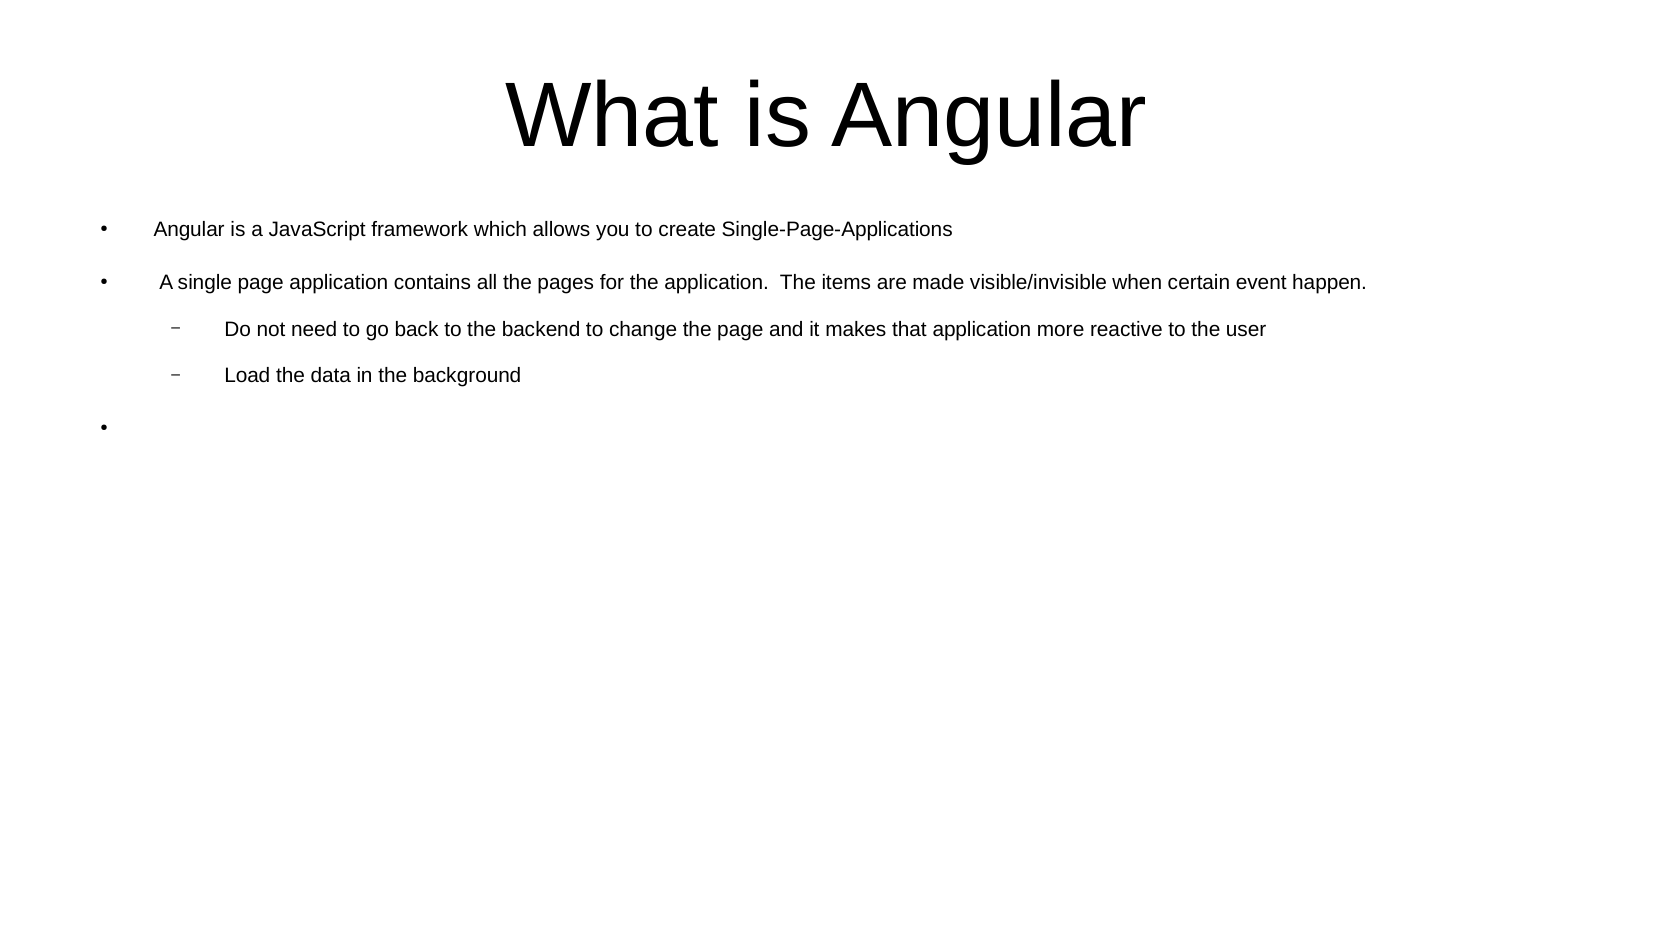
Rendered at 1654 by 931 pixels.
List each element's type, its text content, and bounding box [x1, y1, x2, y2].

title What is Angular [82, 37, 1571, 193]
list Angular is a JavaScript framework which allows you to create Single-Page-Applications A single page application contains all the pages for the application. The items are made visible/invisible when certain event happen. Do not need to go back to the backend to change the page and it makes that application more reactive to the user Load the data in the background [82, 217, 1576, 916]
